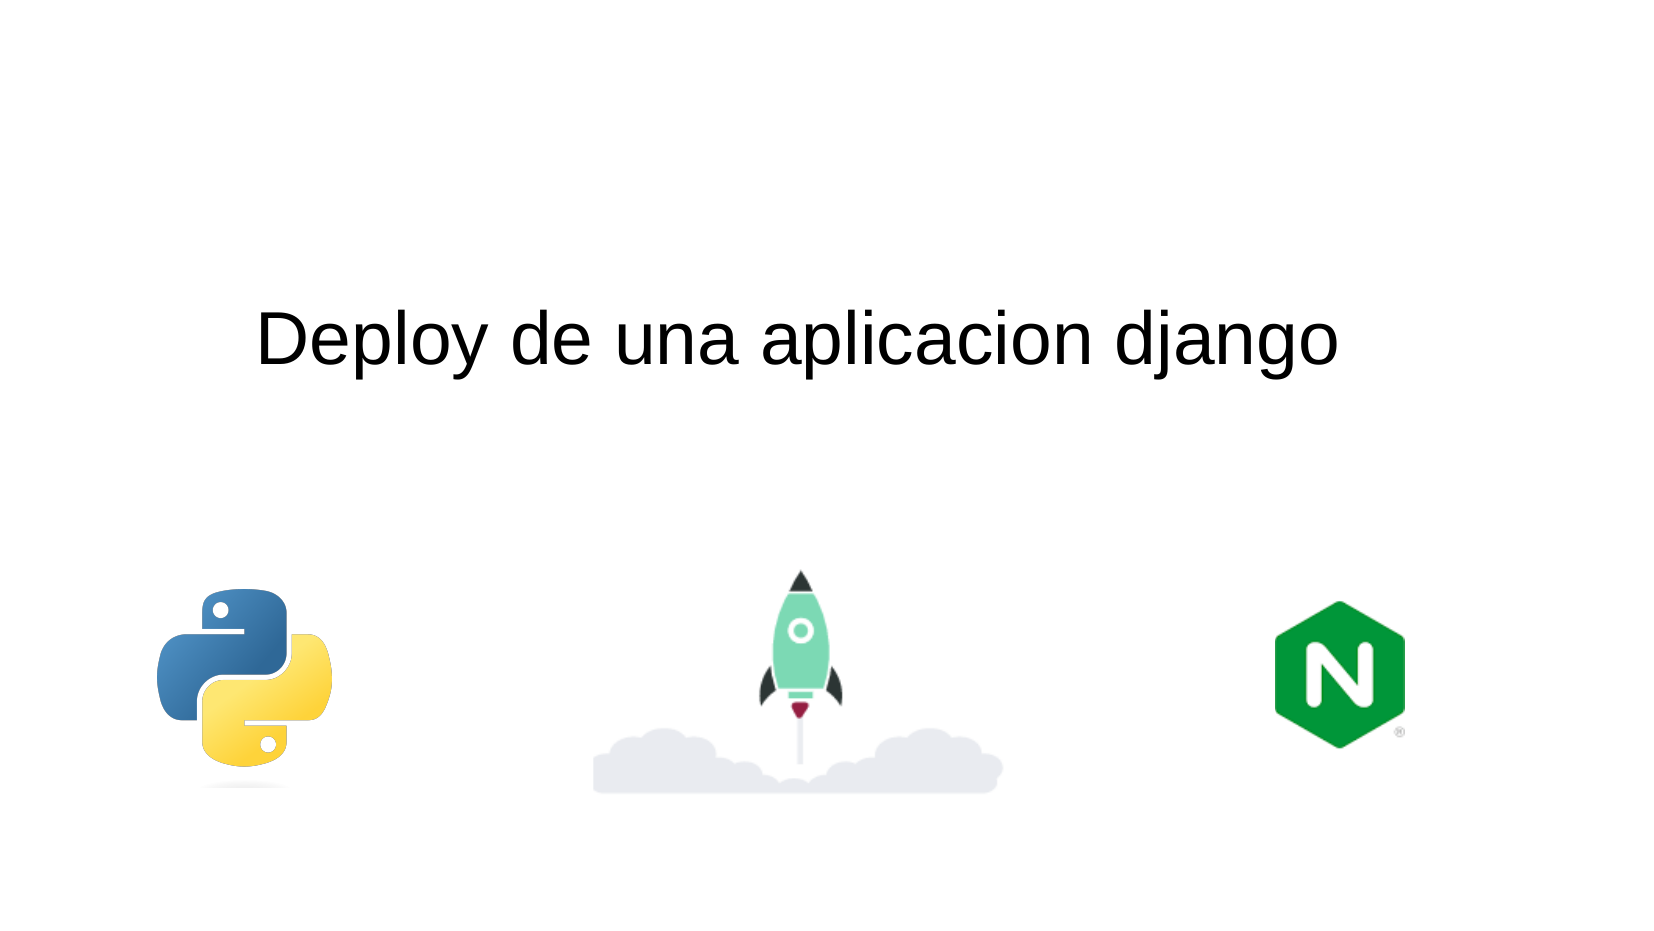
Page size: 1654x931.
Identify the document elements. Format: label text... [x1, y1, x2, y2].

text_box Deploy de una aplicacion django [0, 204, 1654, 472]
picture [157, 589, 338, 788]
picture [1275, 600, 1405, 751]
picture [592, 562, 1013, 799]
